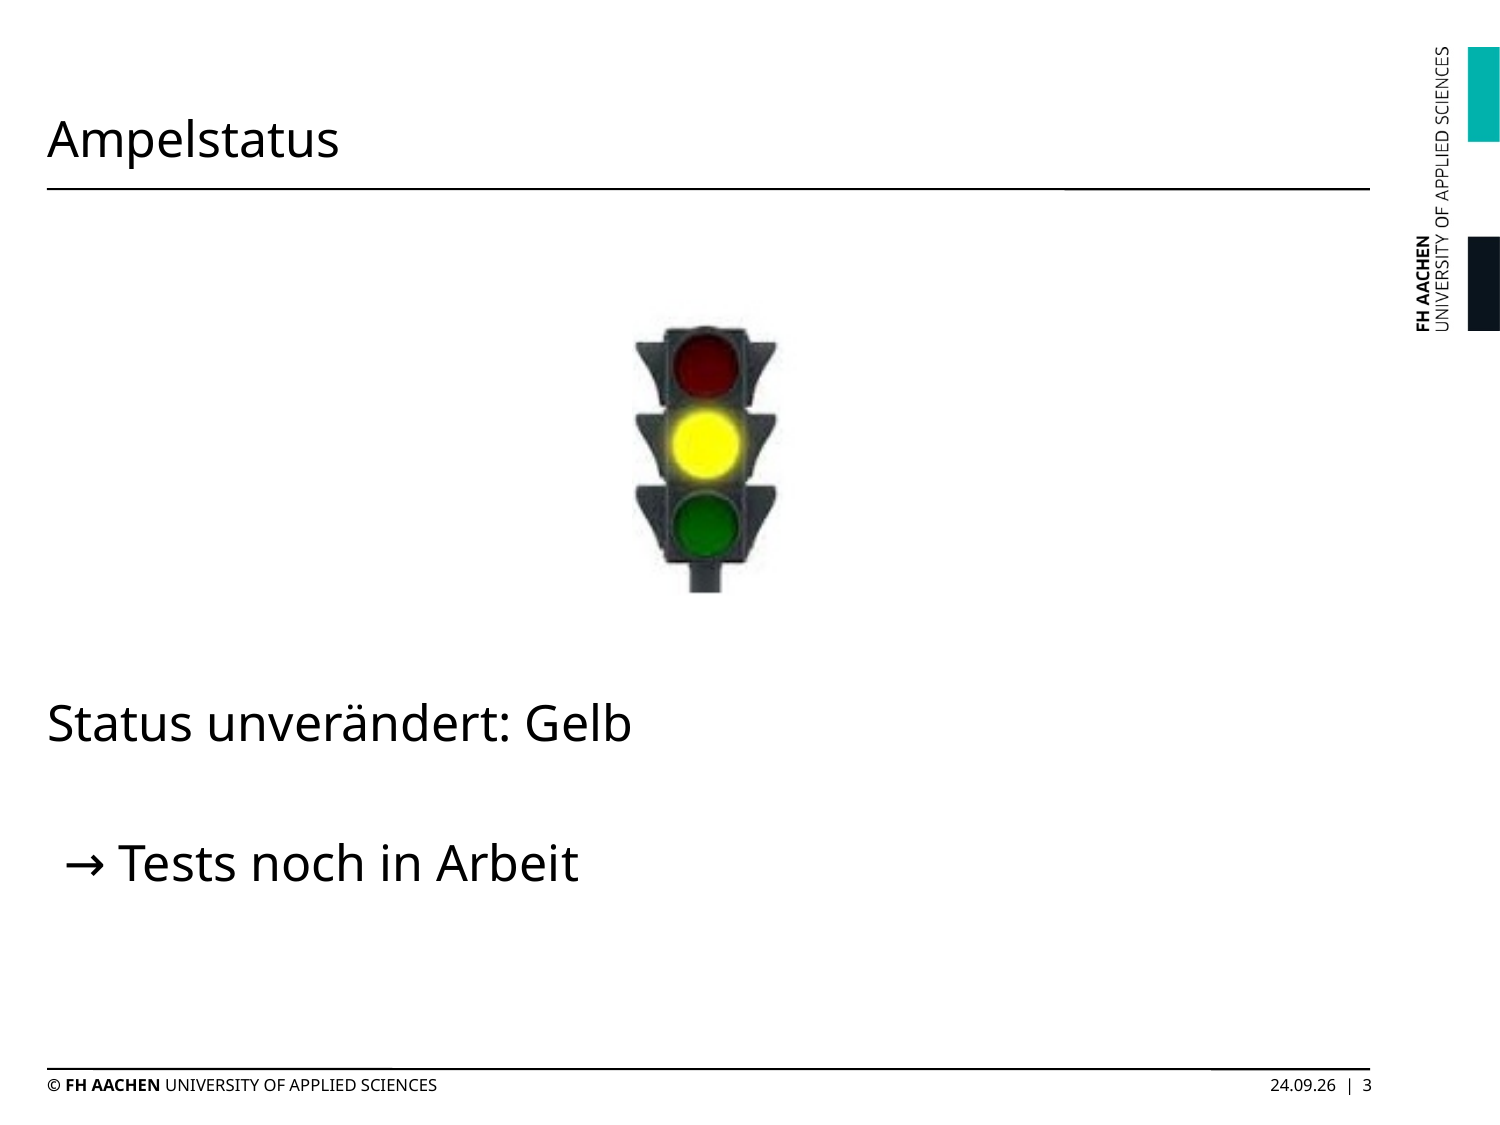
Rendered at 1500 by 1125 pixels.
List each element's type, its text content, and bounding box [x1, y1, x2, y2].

picture [1404, 47, 1500, 331]
title Ampelstatus [47, 47, 1370, 166]
picture [632, 299, 797, 605]
list Status unverändert: Gelb → Tests noch in Arbeit [47, 691, 1372, 1040]
